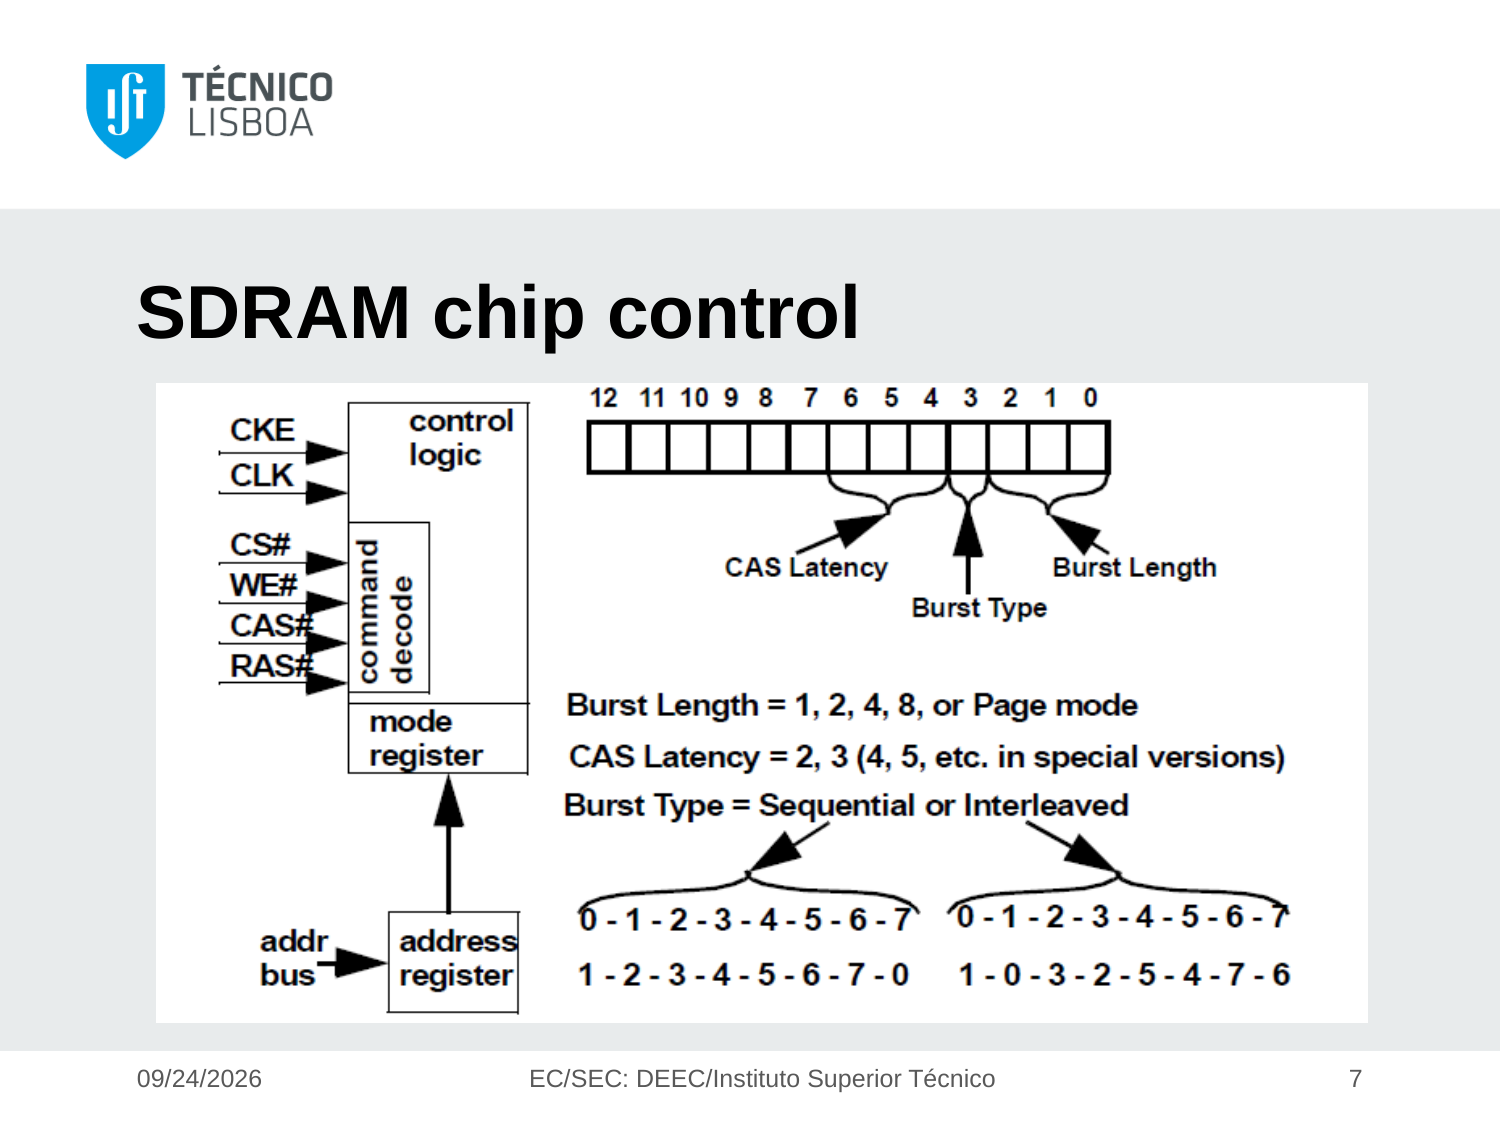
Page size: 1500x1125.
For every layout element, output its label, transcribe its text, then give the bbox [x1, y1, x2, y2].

slide_number 12/15/2020 [121, 1052, 425, 1103]
footer EC/SEC: DEEC/Instituto Superior Técnico [512, 1052, 1021, 1103]
slide_number <number> [1077, 1052, 1378, 1103]
picture [0, 0, 1500, 1125]
title SDRAM chip control [121, 237, 1378, 381]
